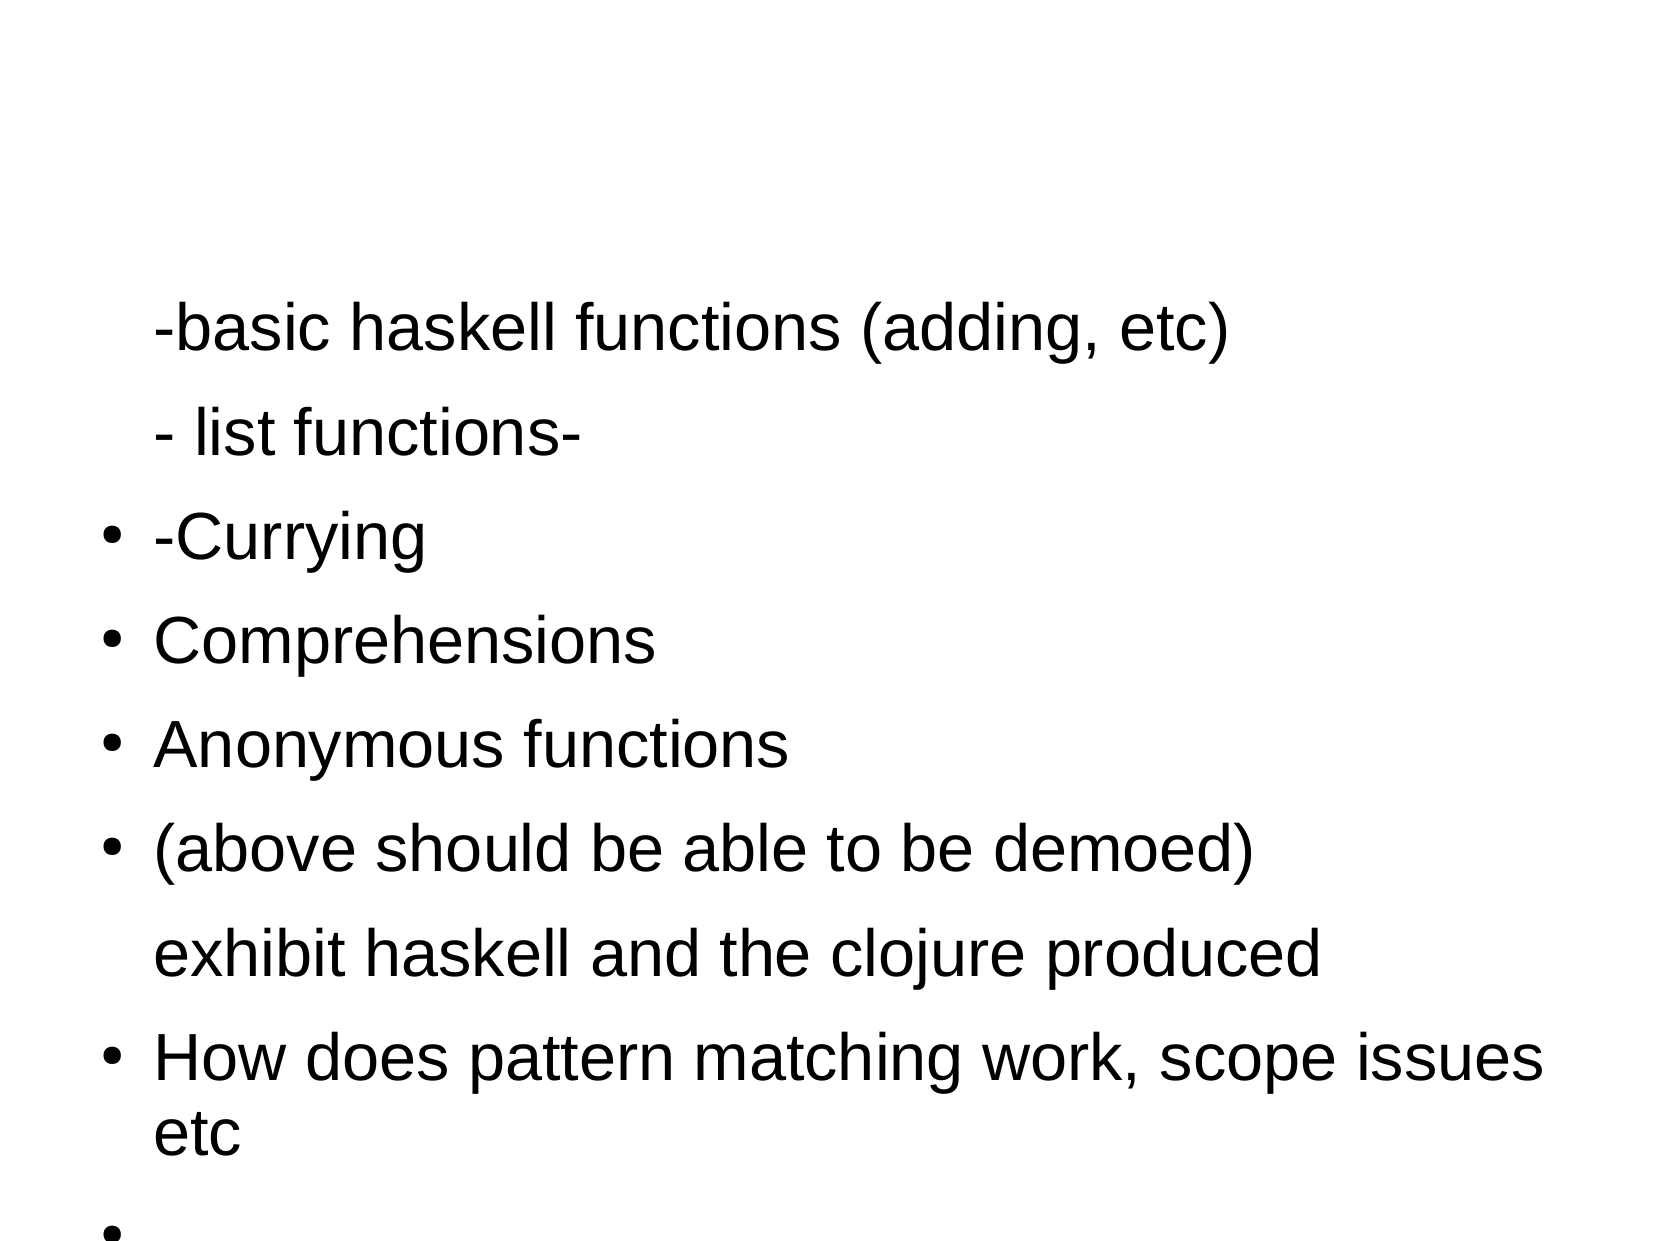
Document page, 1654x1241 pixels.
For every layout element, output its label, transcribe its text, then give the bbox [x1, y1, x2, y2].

list -basic haskell functions (adding, etc) - list functions- -Currying Comprehensions Anonymous functions (above should be able to be demoed) exhibit haskell and the clojure produced How does pattern matching work, scope issues etc [82, 290, 1571, 1109]
